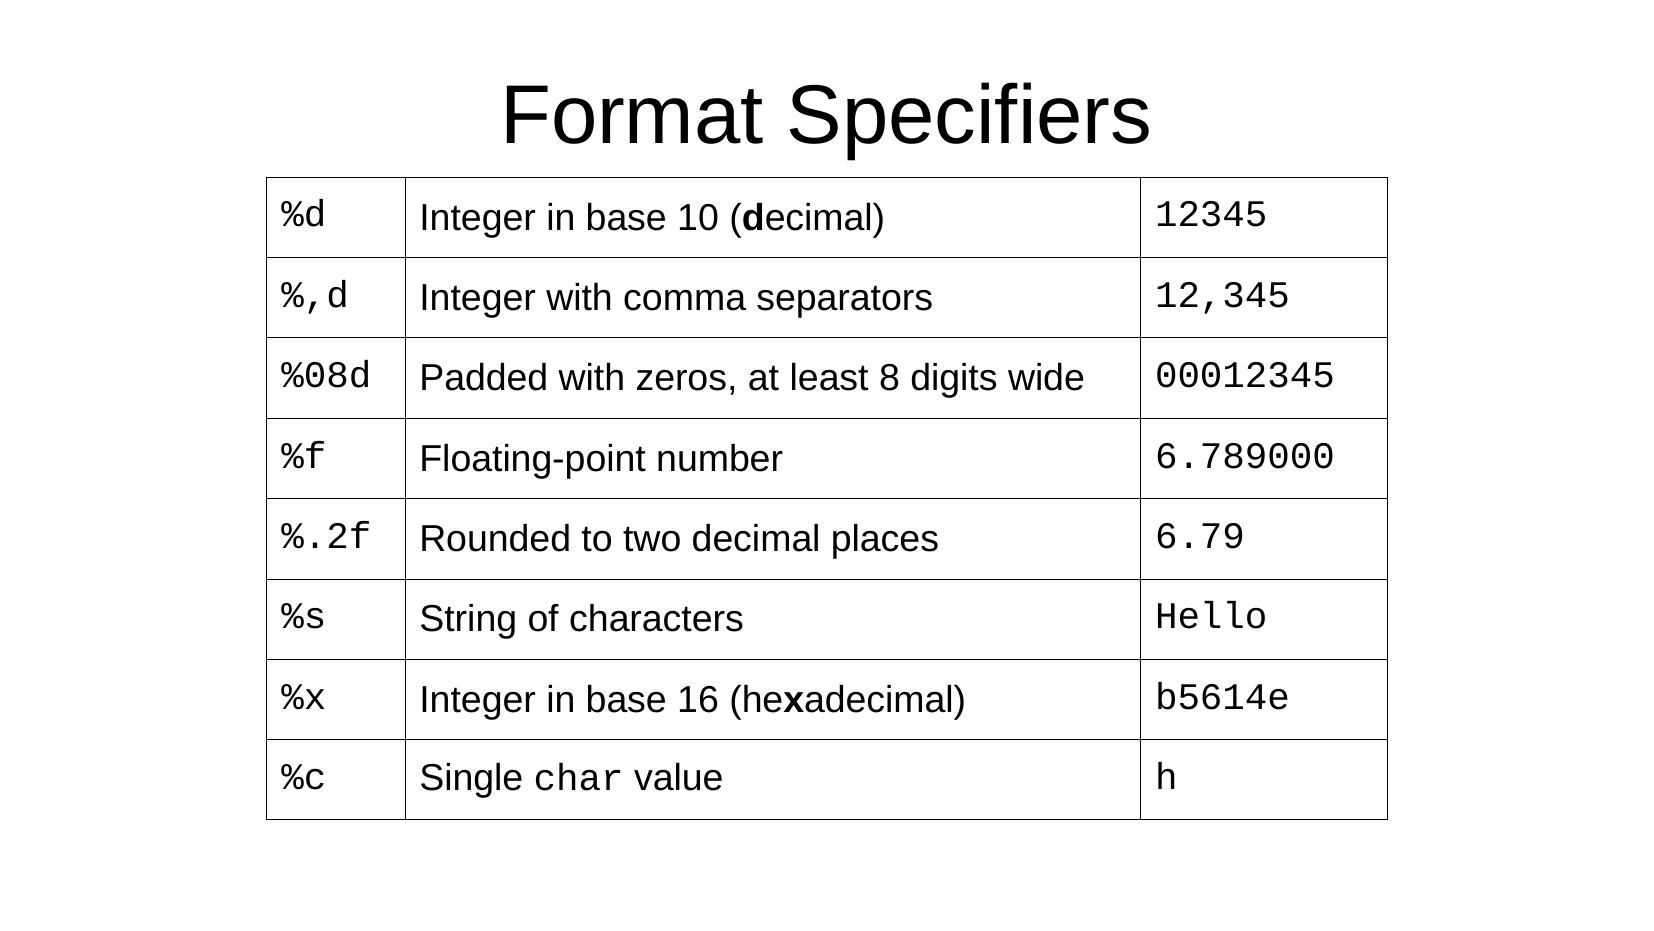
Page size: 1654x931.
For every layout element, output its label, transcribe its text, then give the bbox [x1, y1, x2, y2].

table_cell Floating-point number [406, 419, 1140, 498]
table_cell 6.789000 [1141, 419, 1387, 498]
table_cell Integer in base 16 (hexadecimal) [406, 660, 1140, 739]
table_cell %,d [267, 258, 405, 337]
table_cell Rounded to two decimal places [406, 499, 1140, 579]
table_cell 00012345 [1141, 338, 1387, 418]
table_cell Integer with comma separators [406, 258, 1140, 337]
table_cell %s [267, 580, 405, 659]
table_cell 6.79 [1141, 499, 1387, 579]
table_cell %f [267, 419, 405, 498]
table_cell h [1141, 740, 1387, 819]
table_cell %.2f [267, 499, 405, 579]
table_header Integer in base 10 (decimal) [406, 178, 1140, 257]
table_cell %x [267, 660, 405, 739]
table_cell Hello [1141, 580, 1387, 659]
title Format Specifiers [82, 37, 1571, 193]
table_cell 12,345 [1141, 258, 1387, 337]
table_cell String of characters [406, 580, 1140, 659]
table_header %d [267, 178, 405, 257]
table_cell Padded with zeros, at least 8 digits wide [406, 338, 1140, 418]
table_cell b5614e [1141, 660, 1387, 739]
table_cell %c [267, 740, 405, 819]
table_cell Single char value [406, 740, 1140, 819]
table_cell %08d [267, 338, 405, 418]
table_header 12345 [1141, 178, 1387, 257]
